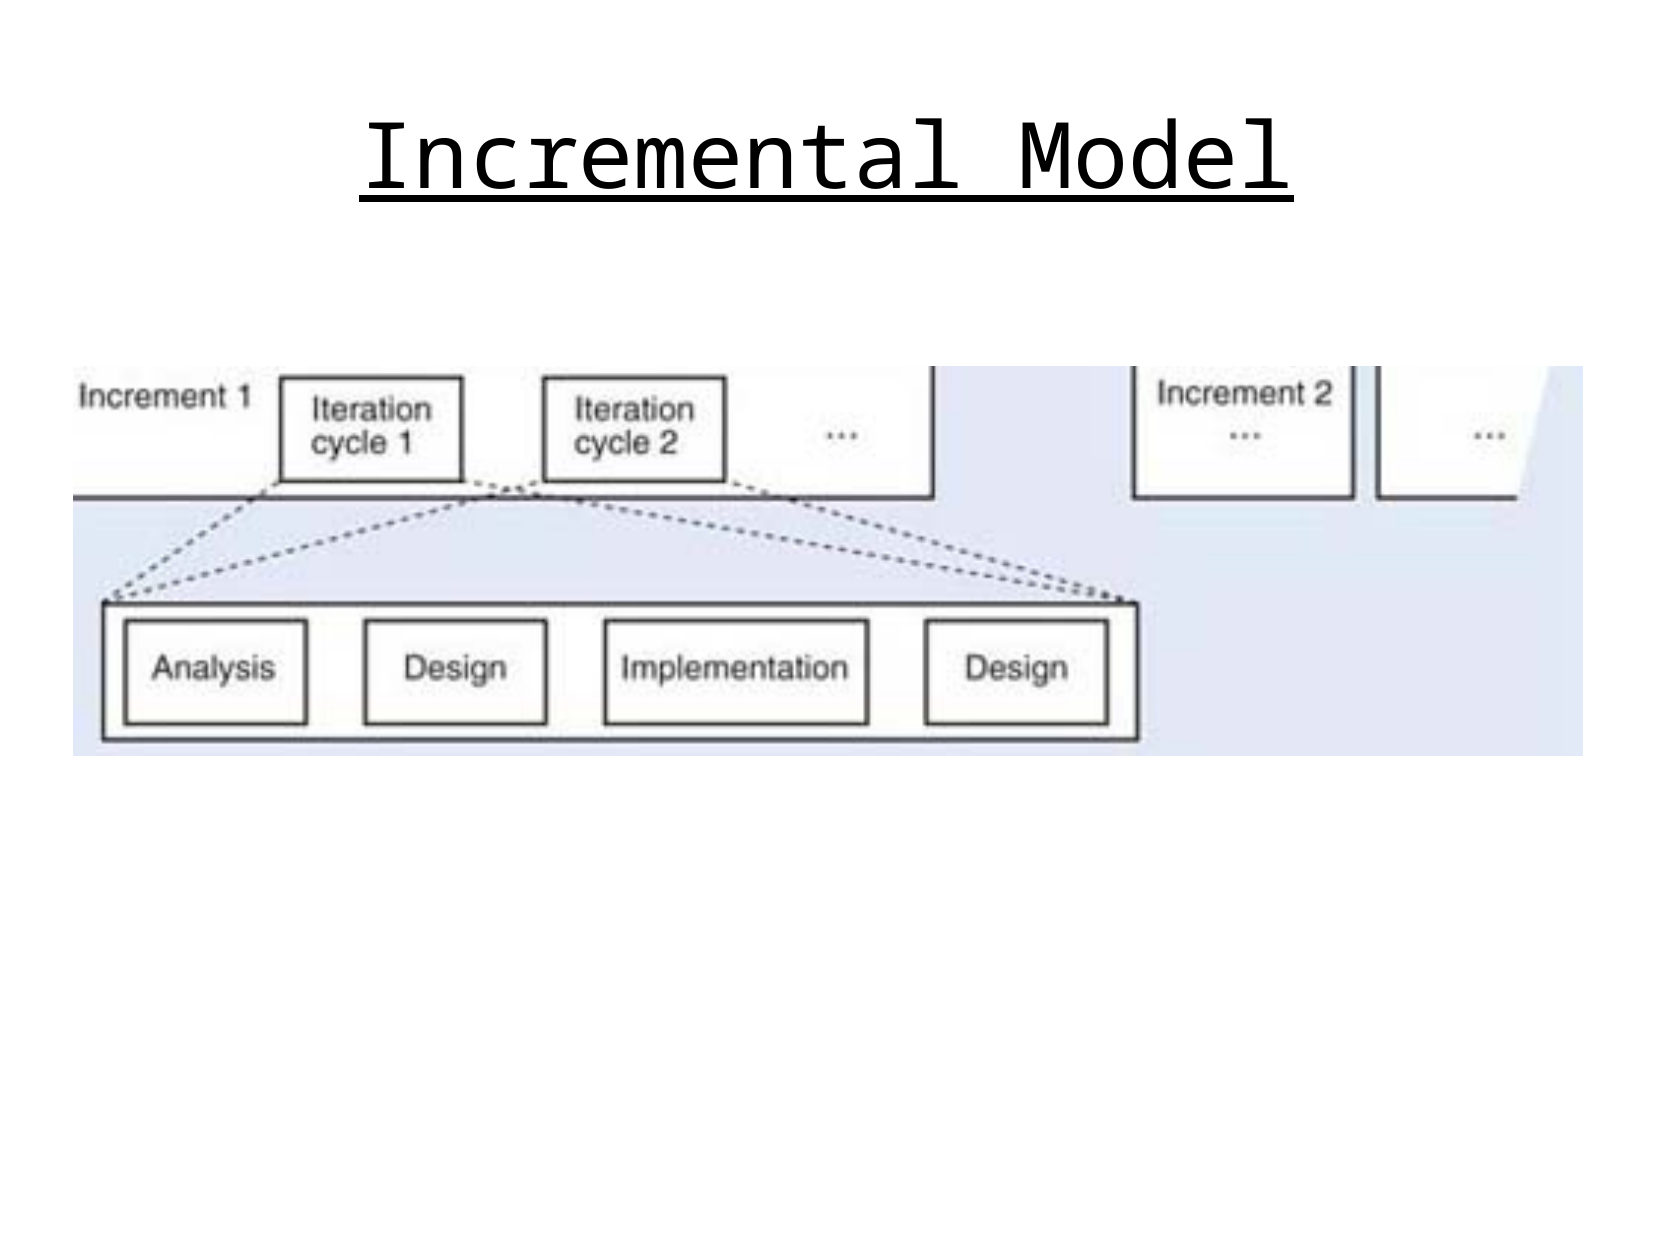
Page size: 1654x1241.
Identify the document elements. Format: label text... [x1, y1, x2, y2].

title Incremental Model [82, 49, 1571, 257]
picture [73, 366, 1583, 756]
